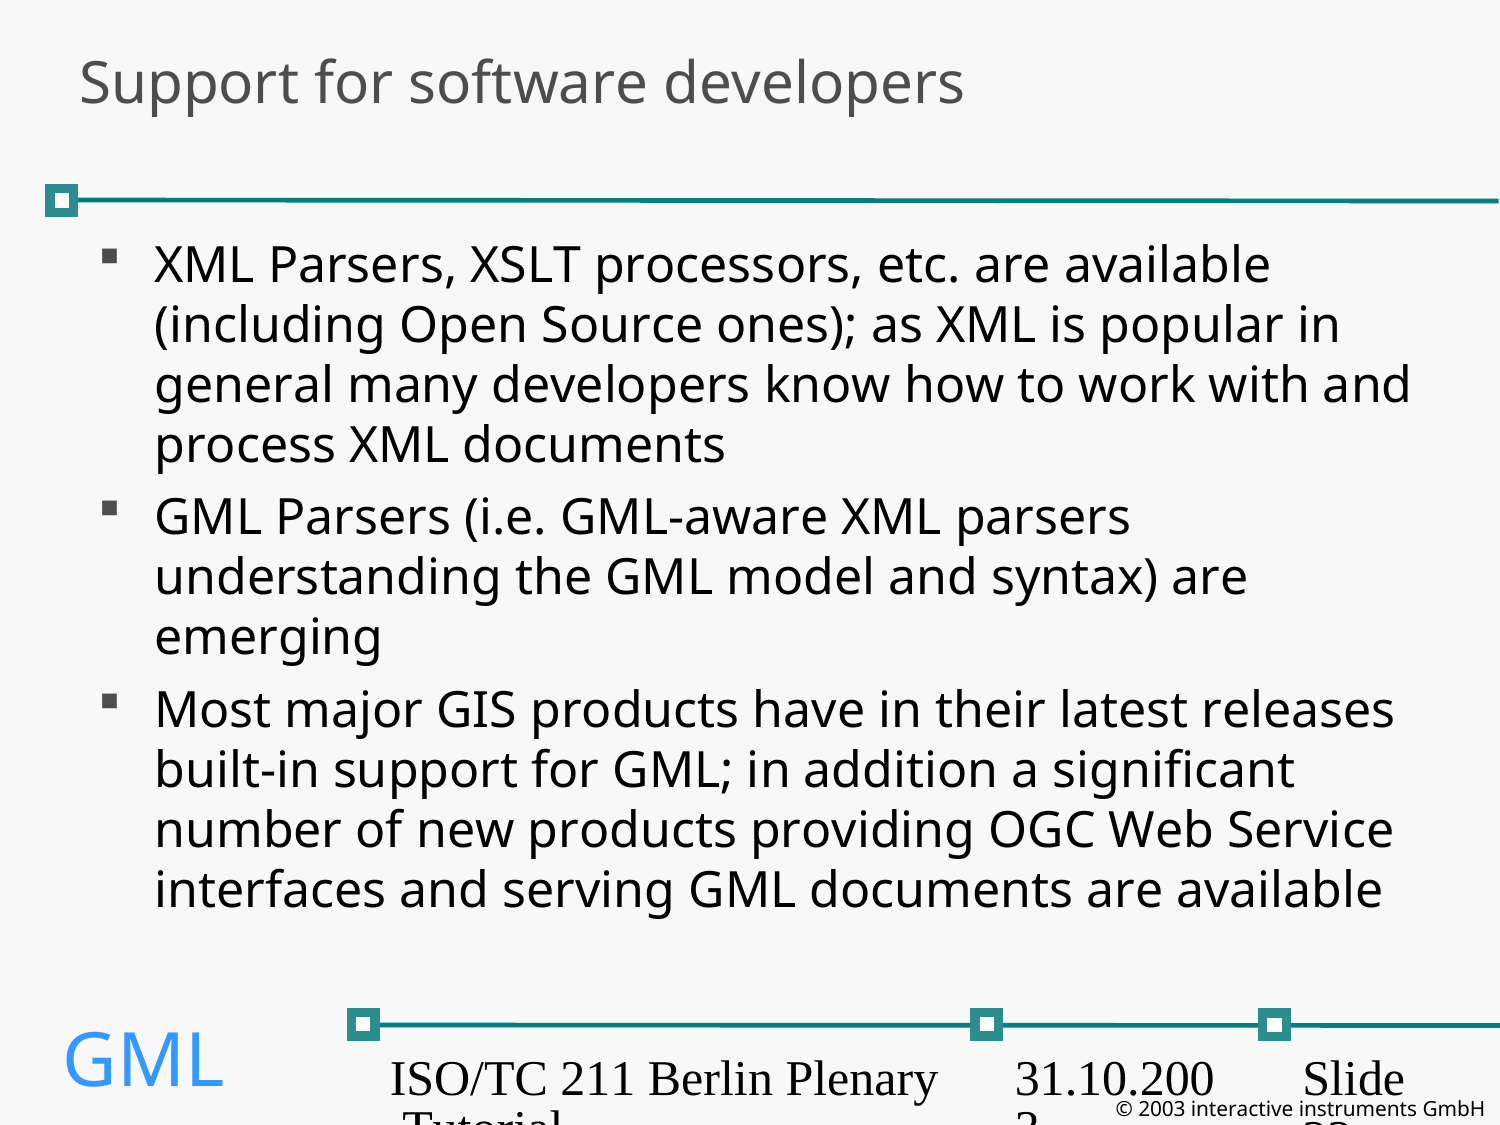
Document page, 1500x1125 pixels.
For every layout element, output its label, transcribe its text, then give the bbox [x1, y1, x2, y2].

title Support for software developers [64, 37, 1427, 188]
list XML Parsers, XSLT processors, etc. are available (including Open Source ones); as XML is popular in general many developers know how to work with and process XML documents GML Parsers (i.e. GML-aware XML parsers understanding the GML model and syntax) are emerging Most major GIS products have in their latest releases built-in support for GML; in addition a significant number of new products providing OGC Web Service interfaces and serving GML documents are available [83, 224, 1459, 986]
